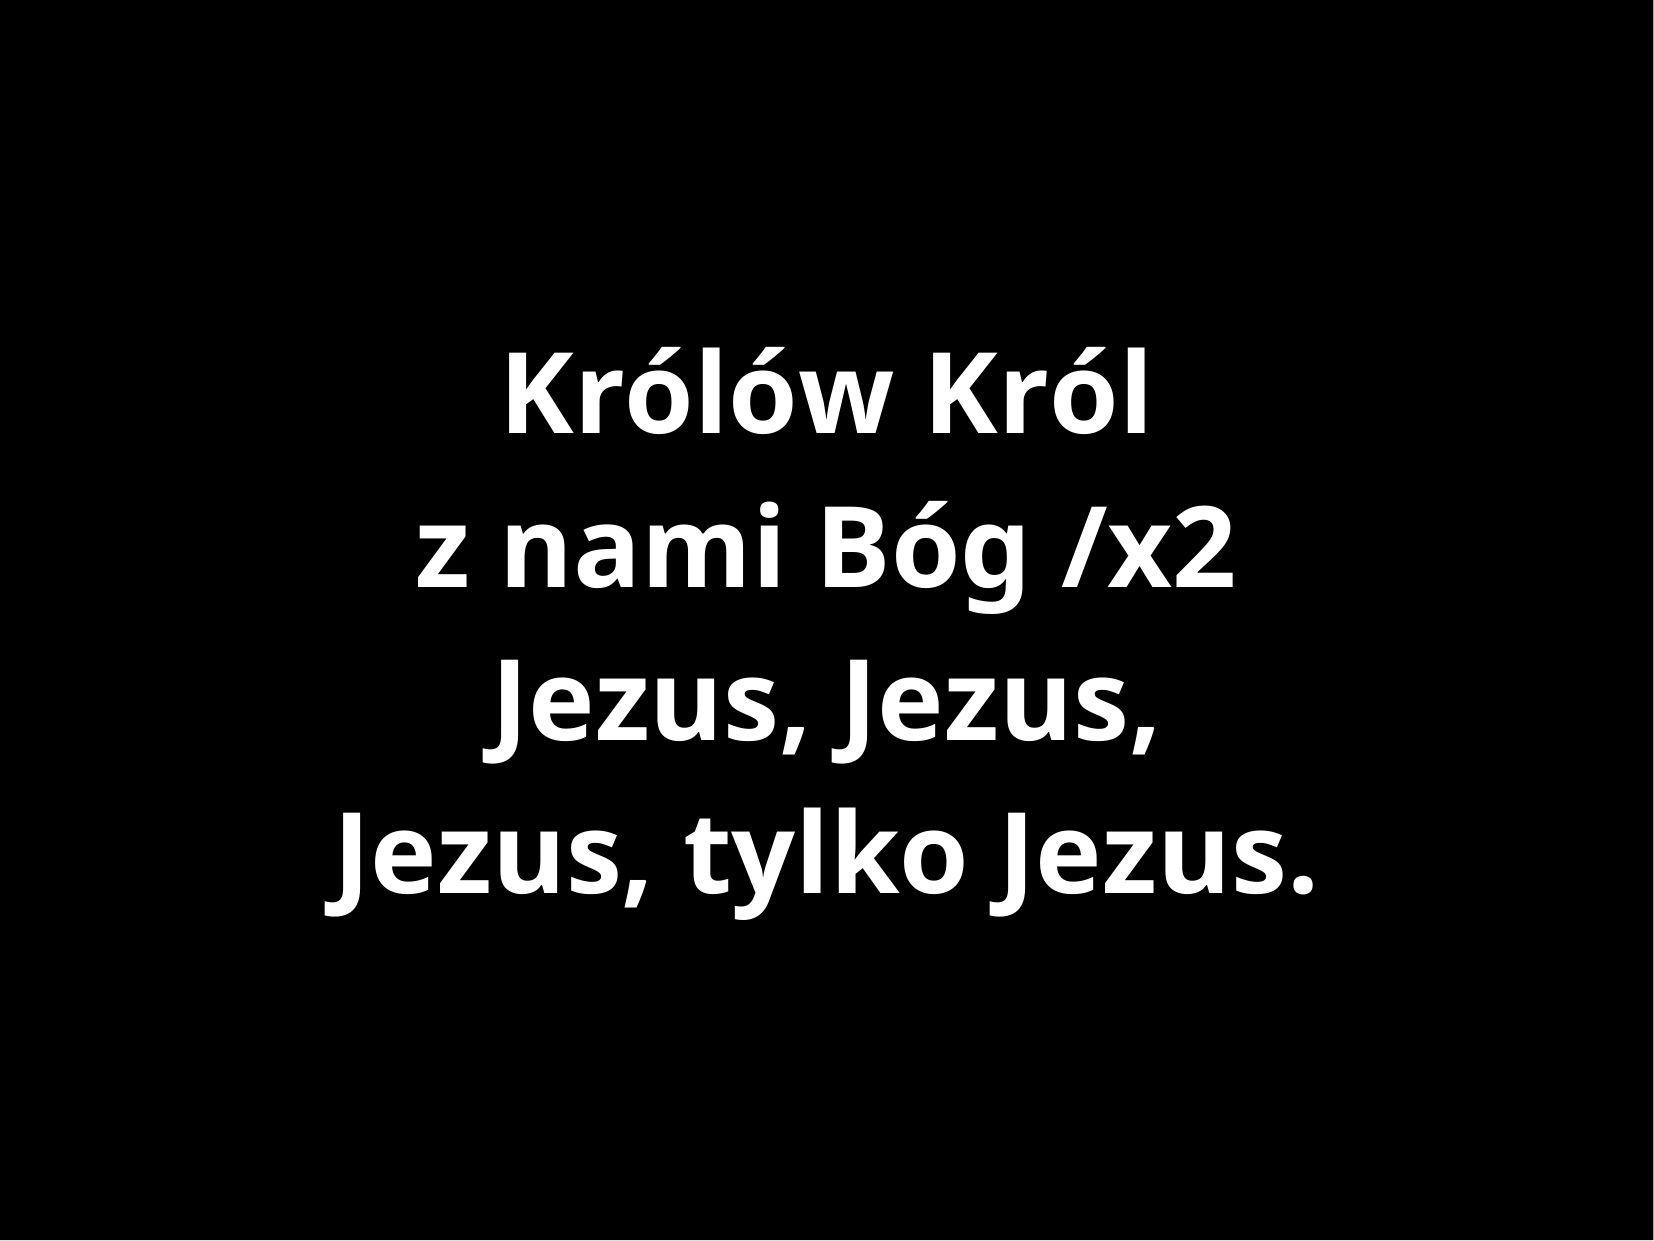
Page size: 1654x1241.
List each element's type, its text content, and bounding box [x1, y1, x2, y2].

title Królów Król z nami Bóg /x2 Jezus, Jezus, Jezus, tylko Jezus. [0, 0, 1654, 1241]
